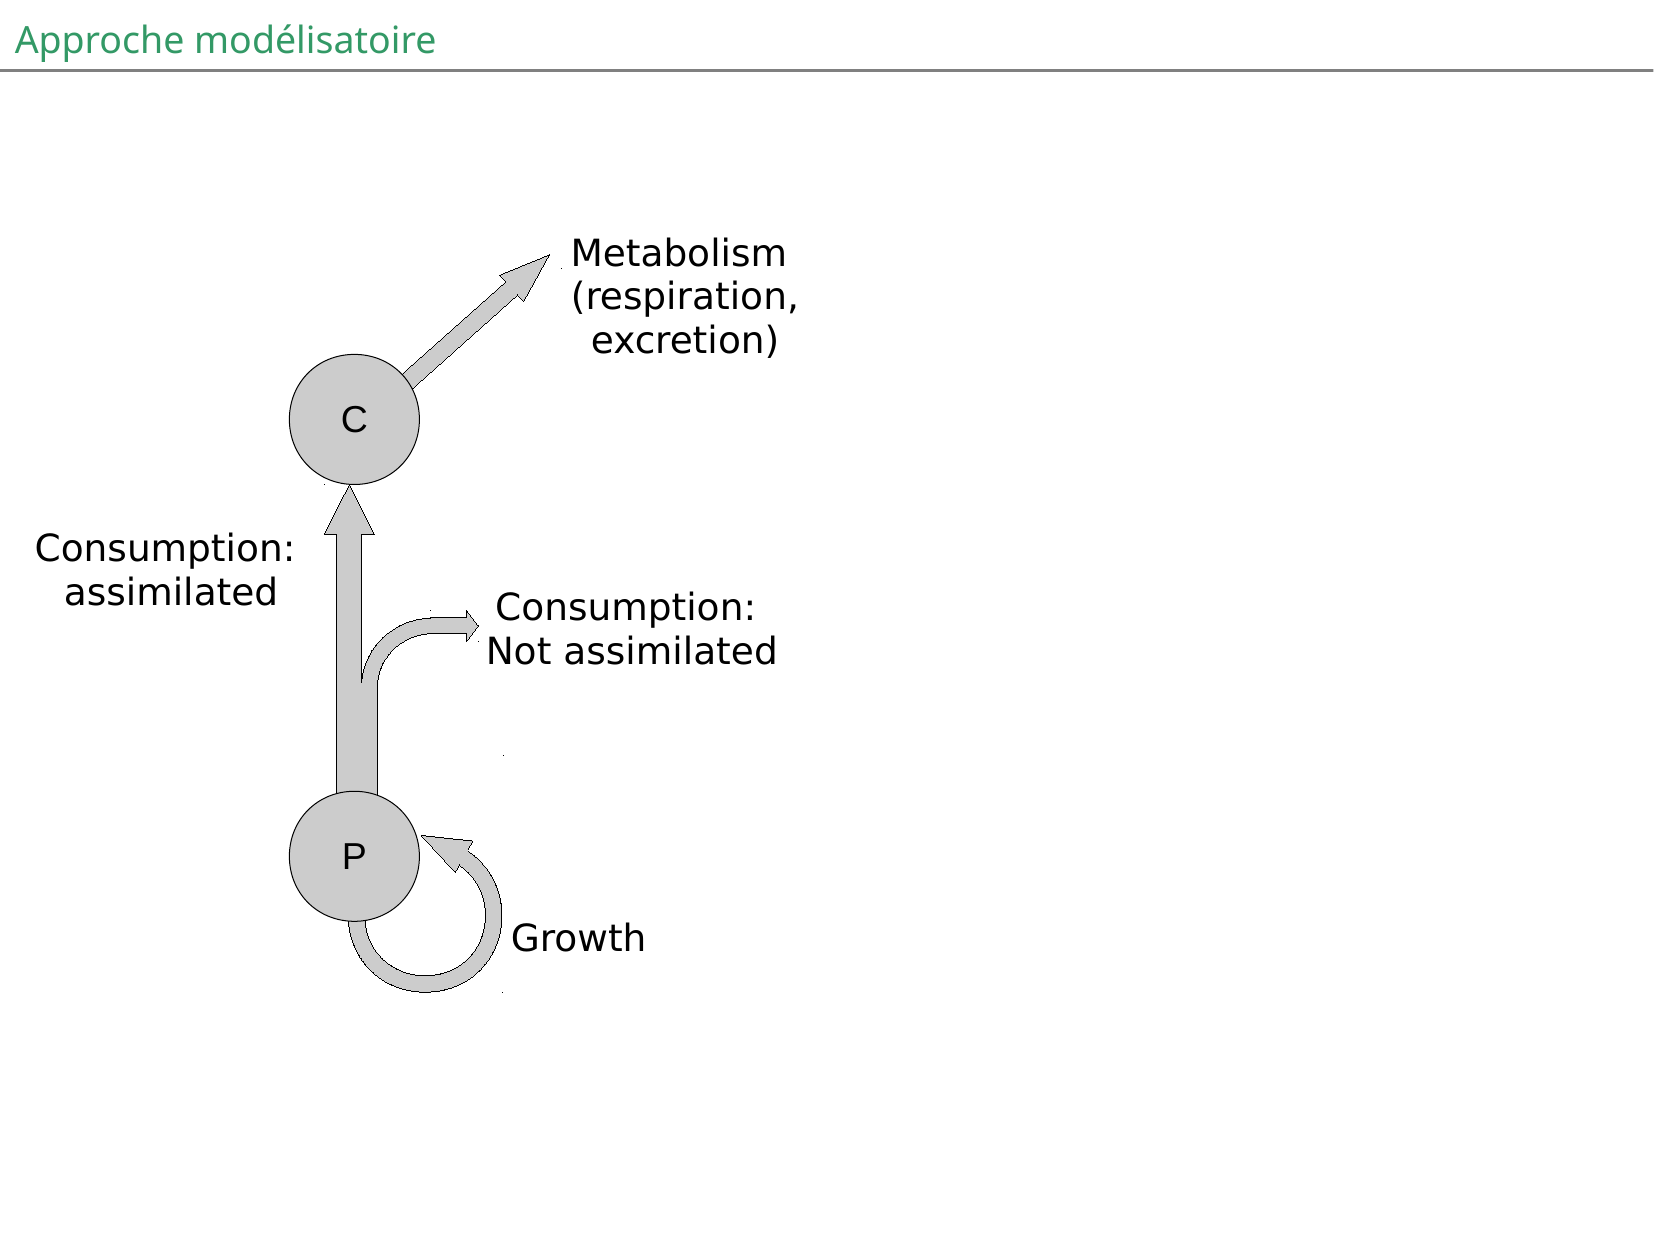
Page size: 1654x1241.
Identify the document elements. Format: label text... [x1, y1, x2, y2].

text_box (respiration, [570, 275, 812, 319]
text_box Approche modélisatoire [0, 5, 1654, 65]
text_box [324, 485, 428, 683]
text_box [290, 792, 418, 920]
text_box Consumption: [34, 527, 308, 571]
text_box assimilated [63, 570, 279, 615]
text_box [403, 255, 548, 388]
text_box [429, 602, 526, 697]
text_box [290, 355, 418, 483]
text_box Metabolism [570, 231, 800, 275]
text_box Consumption: [495, 586, 769, 629]
text_box Growth [510, 916, 647, 961]
text_box [407, 815, 473, 898]
text_box [349, 851, 501, 992]
text_box excretion) [590, 318, 780, 363]
text_box Not assimilated [485, 629, 779, 674]
text_box P [341, 835, 380, 878]
text_box [336, 686, 378, 794]
text_box C [340, 398, 379, 441]
